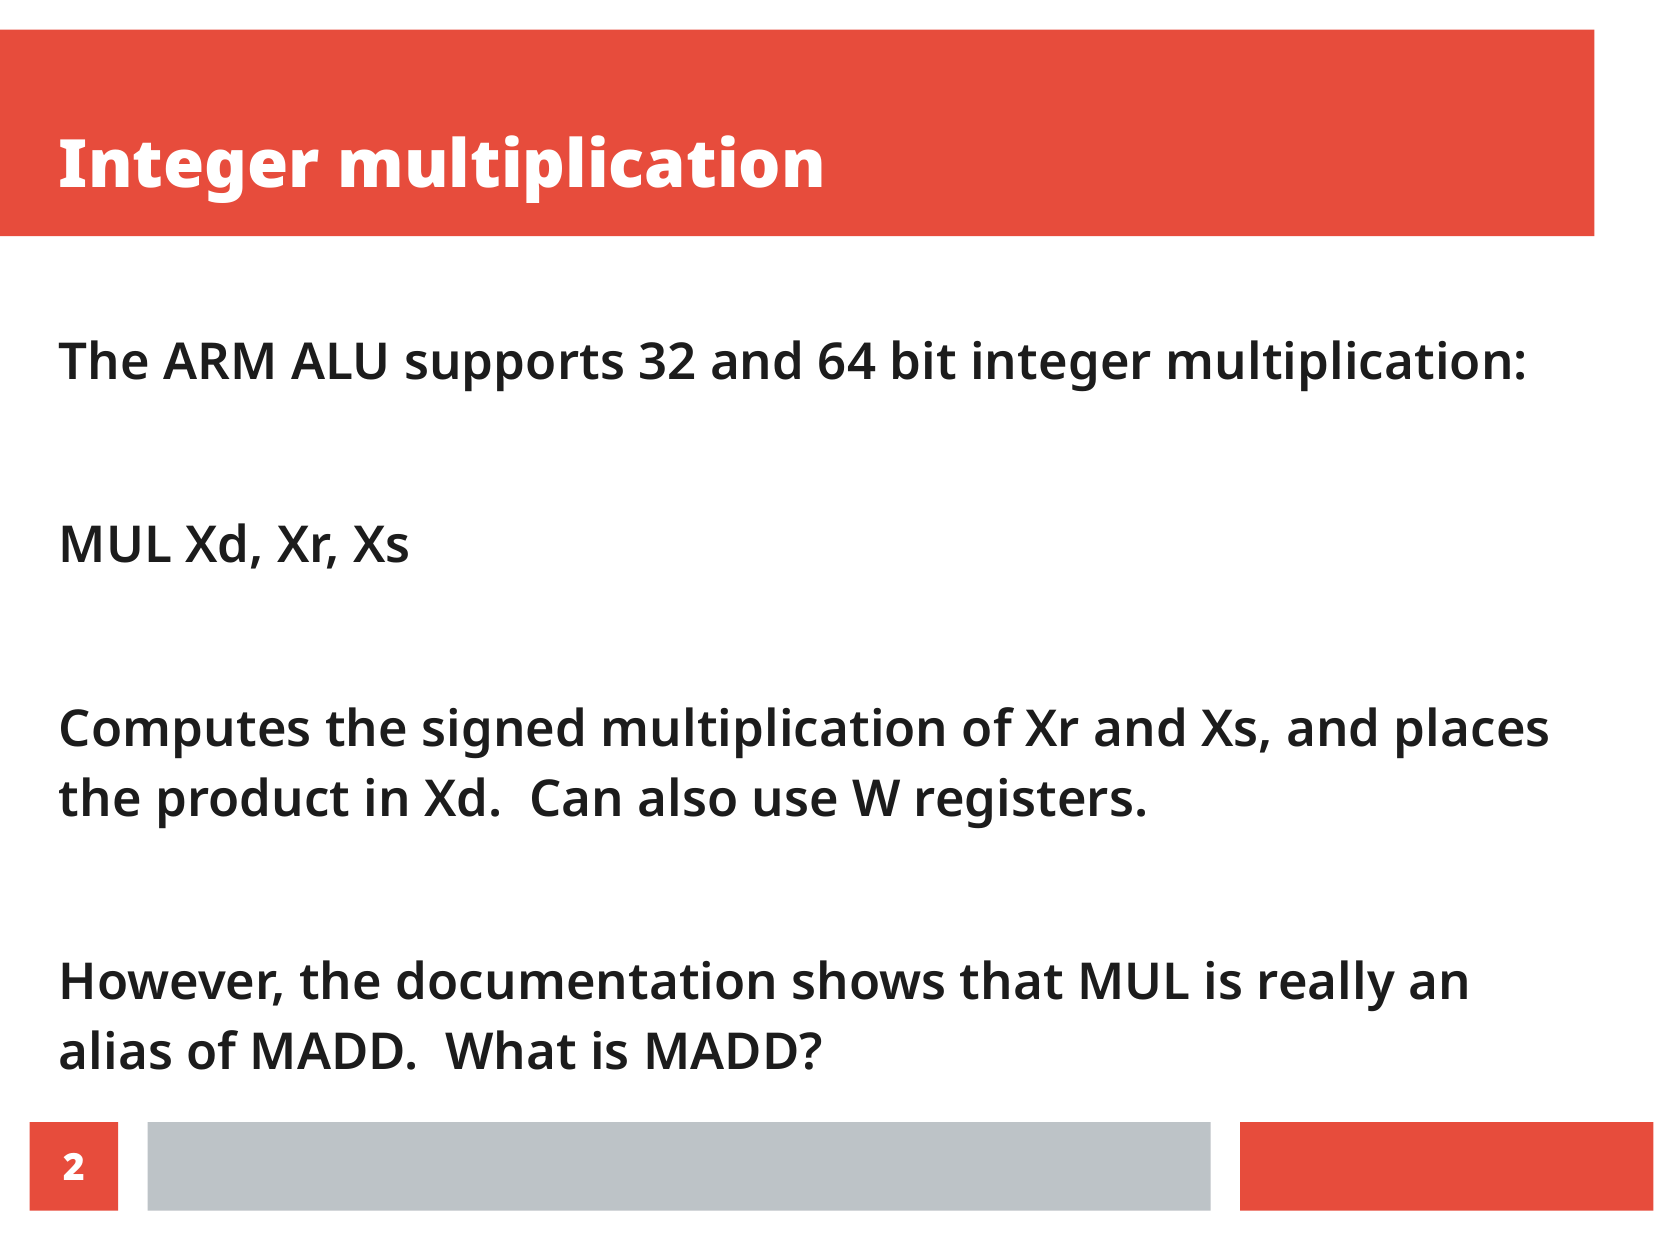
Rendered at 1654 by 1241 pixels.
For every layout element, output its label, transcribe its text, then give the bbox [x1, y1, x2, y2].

list The ARM ALU supports 32 and 64 bit integer multiplication: MUL Xd, Xr, Xs Computes the signed multiplication of Xr and Xs, and places the product in Xd. Can also use W registers. However, the documentation shows that MUL is really an alias of MADD. What is MADD? [59, 324, 1565, 1093]
title Integer multiplication [59, 59, 1595, 207]
